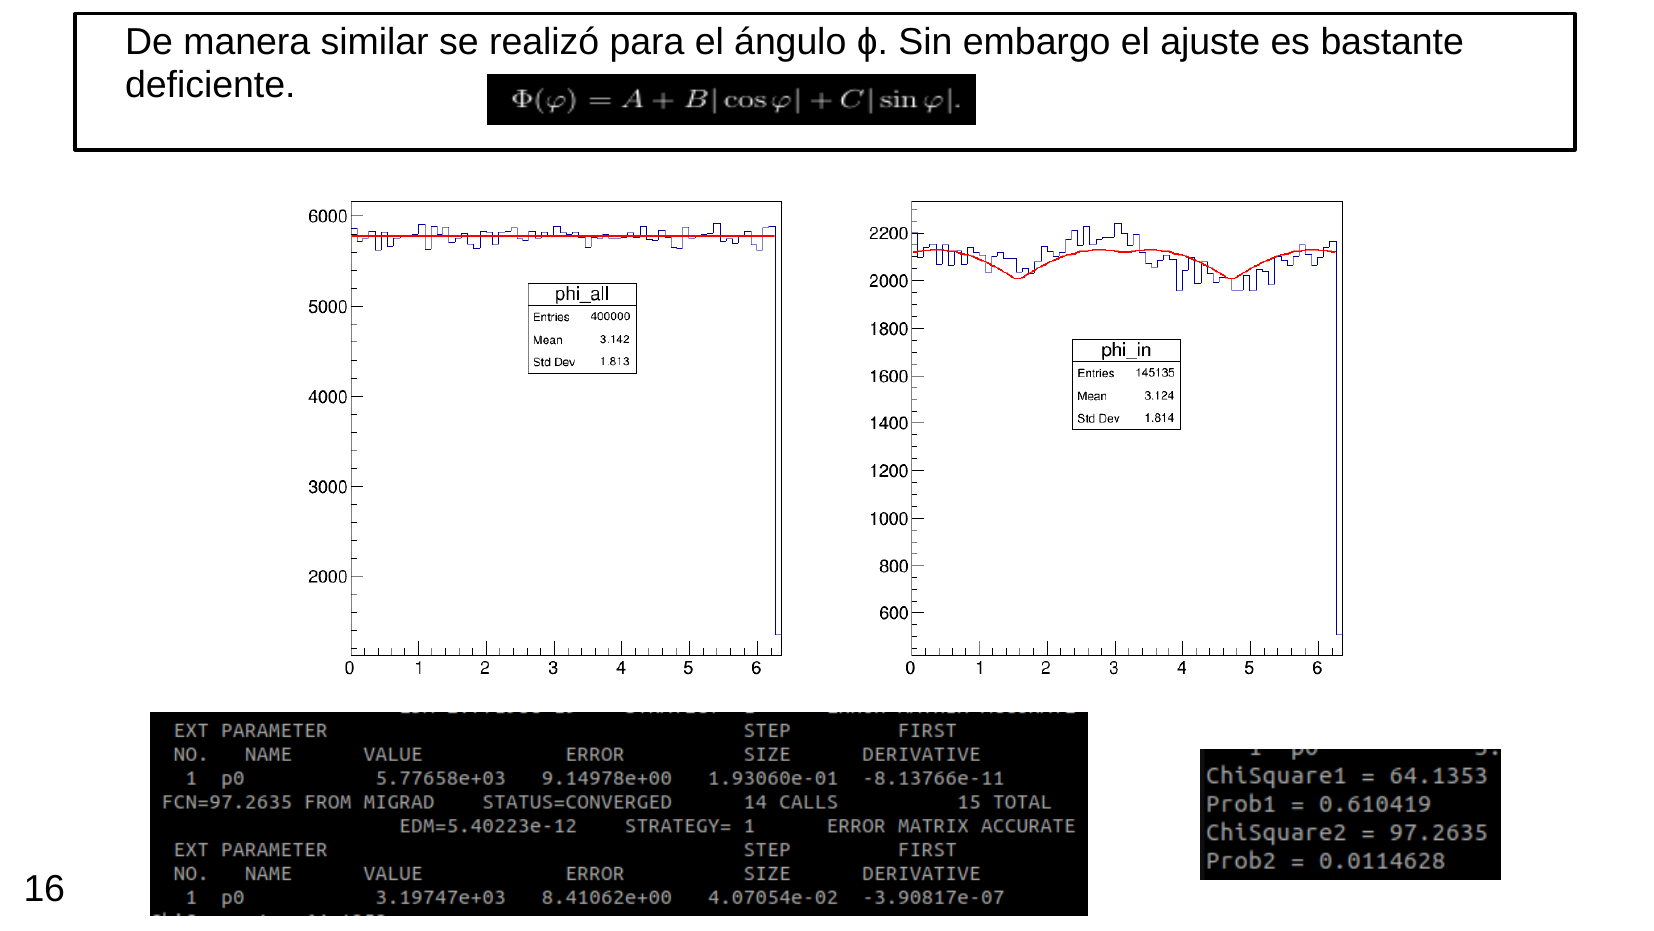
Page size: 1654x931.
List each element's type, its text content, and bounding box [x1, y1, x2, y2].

text_box De manera similar se realizó para el ángulo ɸ. Sin embargo el ajuste es bastante deficiente. [75, 13, 1576, 151]
picture [150, 712, 1088, 916]
picture [487, 74, 976, 125]
picture [1200, 749, 1501, 880]
text_box <number> [8, 860, 638, 931]
picture [300, 187, 1351, 680]
